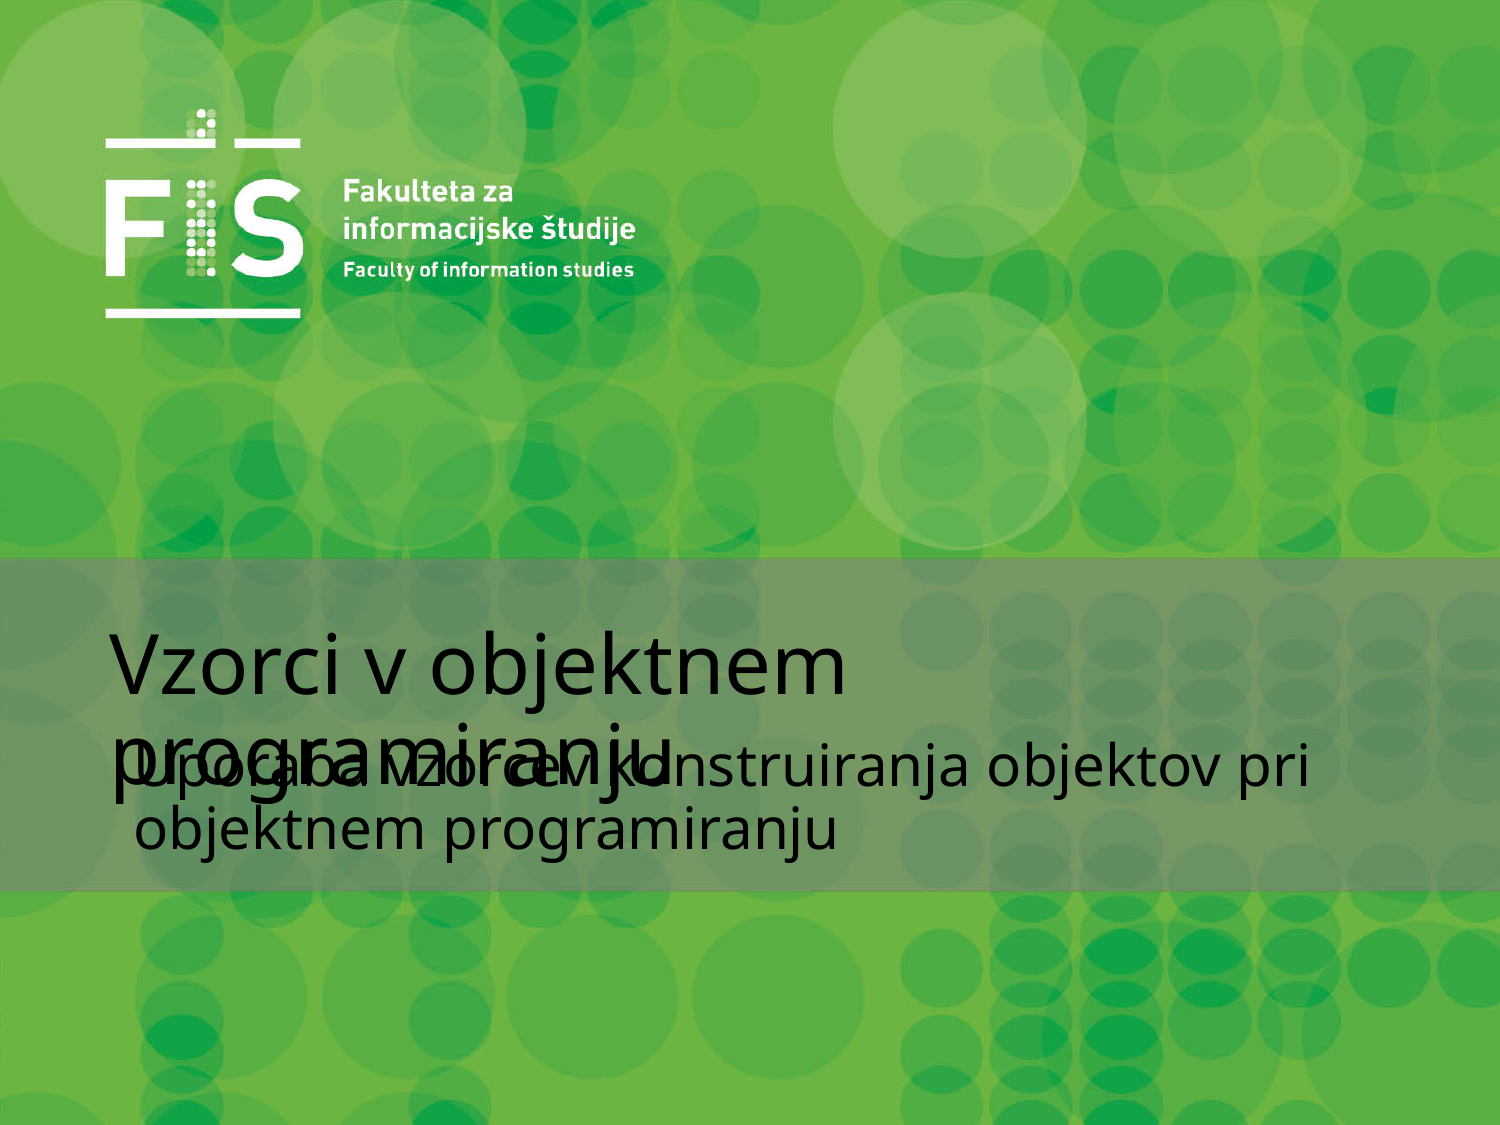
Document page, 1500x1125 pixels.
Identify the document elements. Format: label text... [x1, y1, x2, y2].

list Vzorci v objektnem programiranju [94, 615, 1412, 855]
list Uporaba vzorcev konstruiranja objektov pri objektnem programiranju [118, 728, 1412, 969]
picture [0, 0, 1500, 1125]
